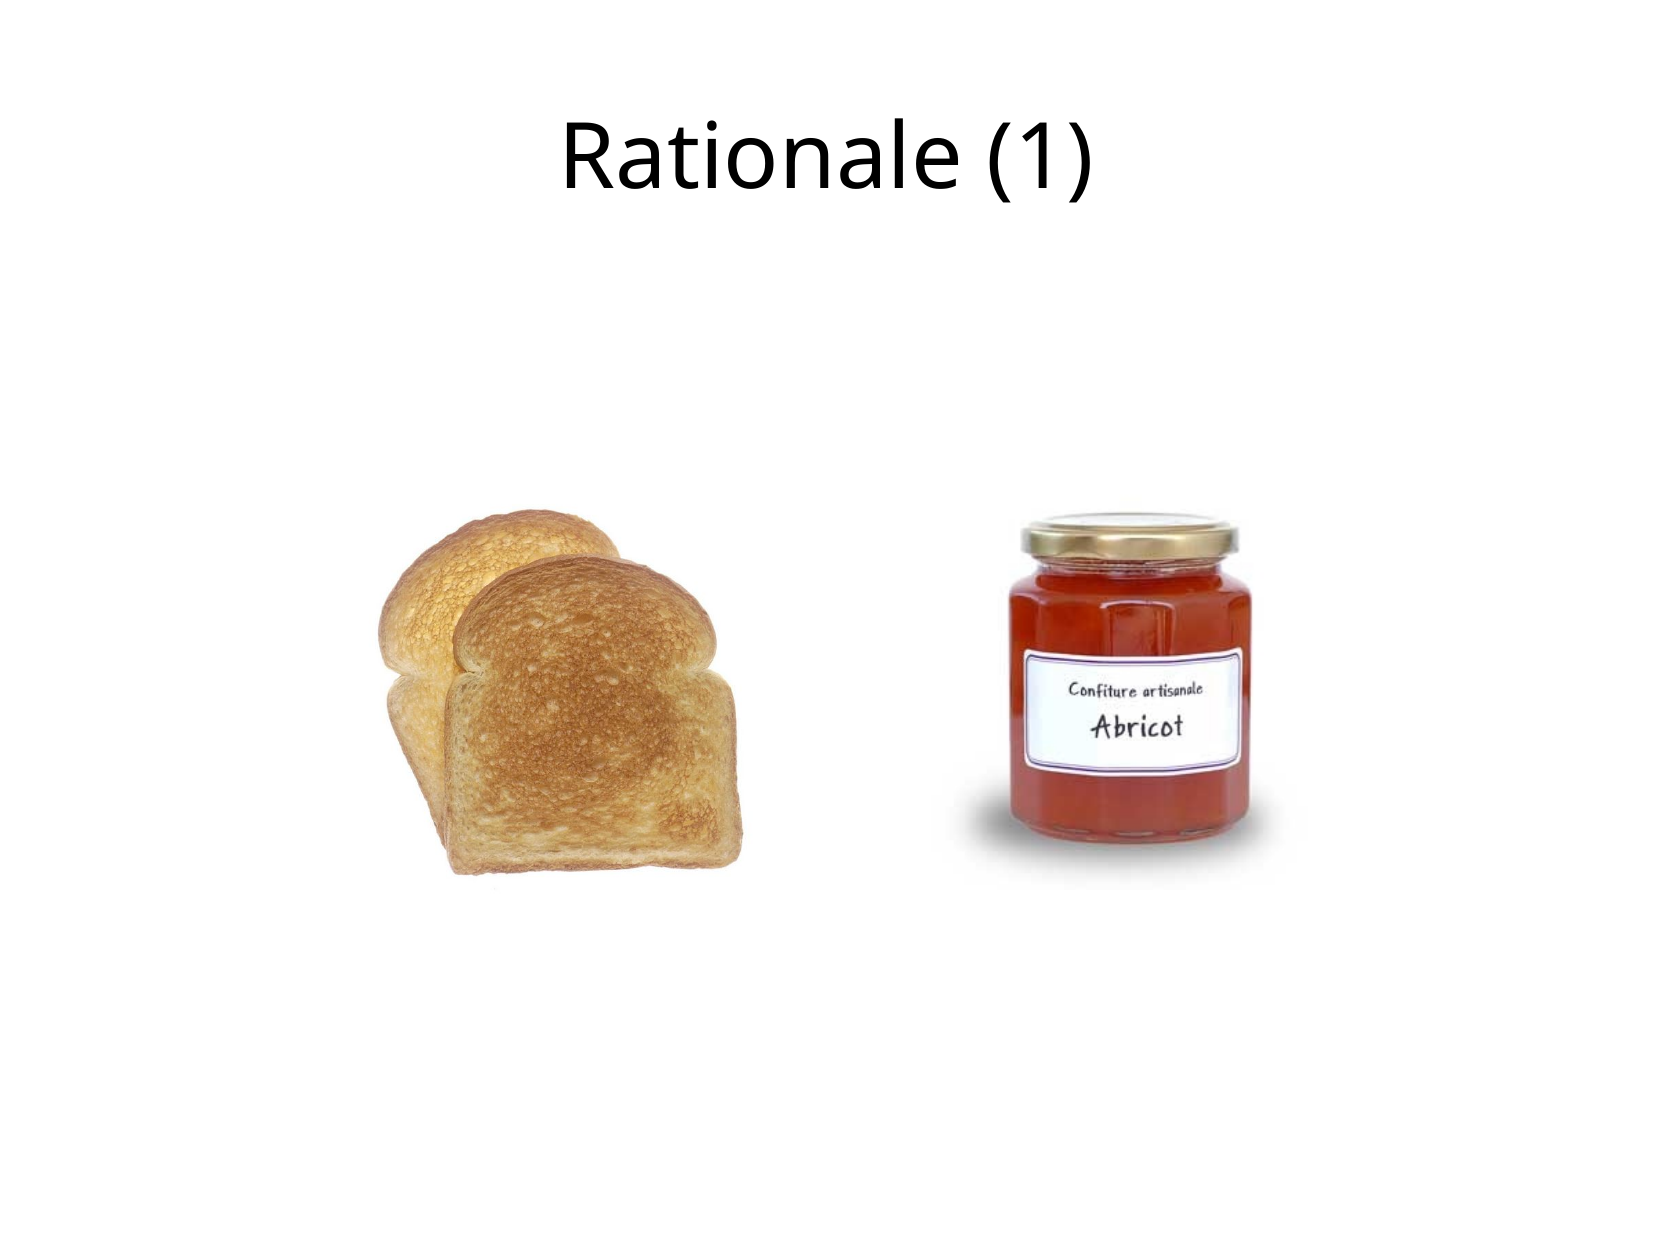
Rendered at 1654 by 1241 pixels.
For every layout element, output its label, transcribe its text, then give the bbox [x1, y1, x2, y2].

picture [358, 493, 768, 896]
picture [921, 476, 1335, 890]
title Rationale (1) [82, 49, 1571, 257]
